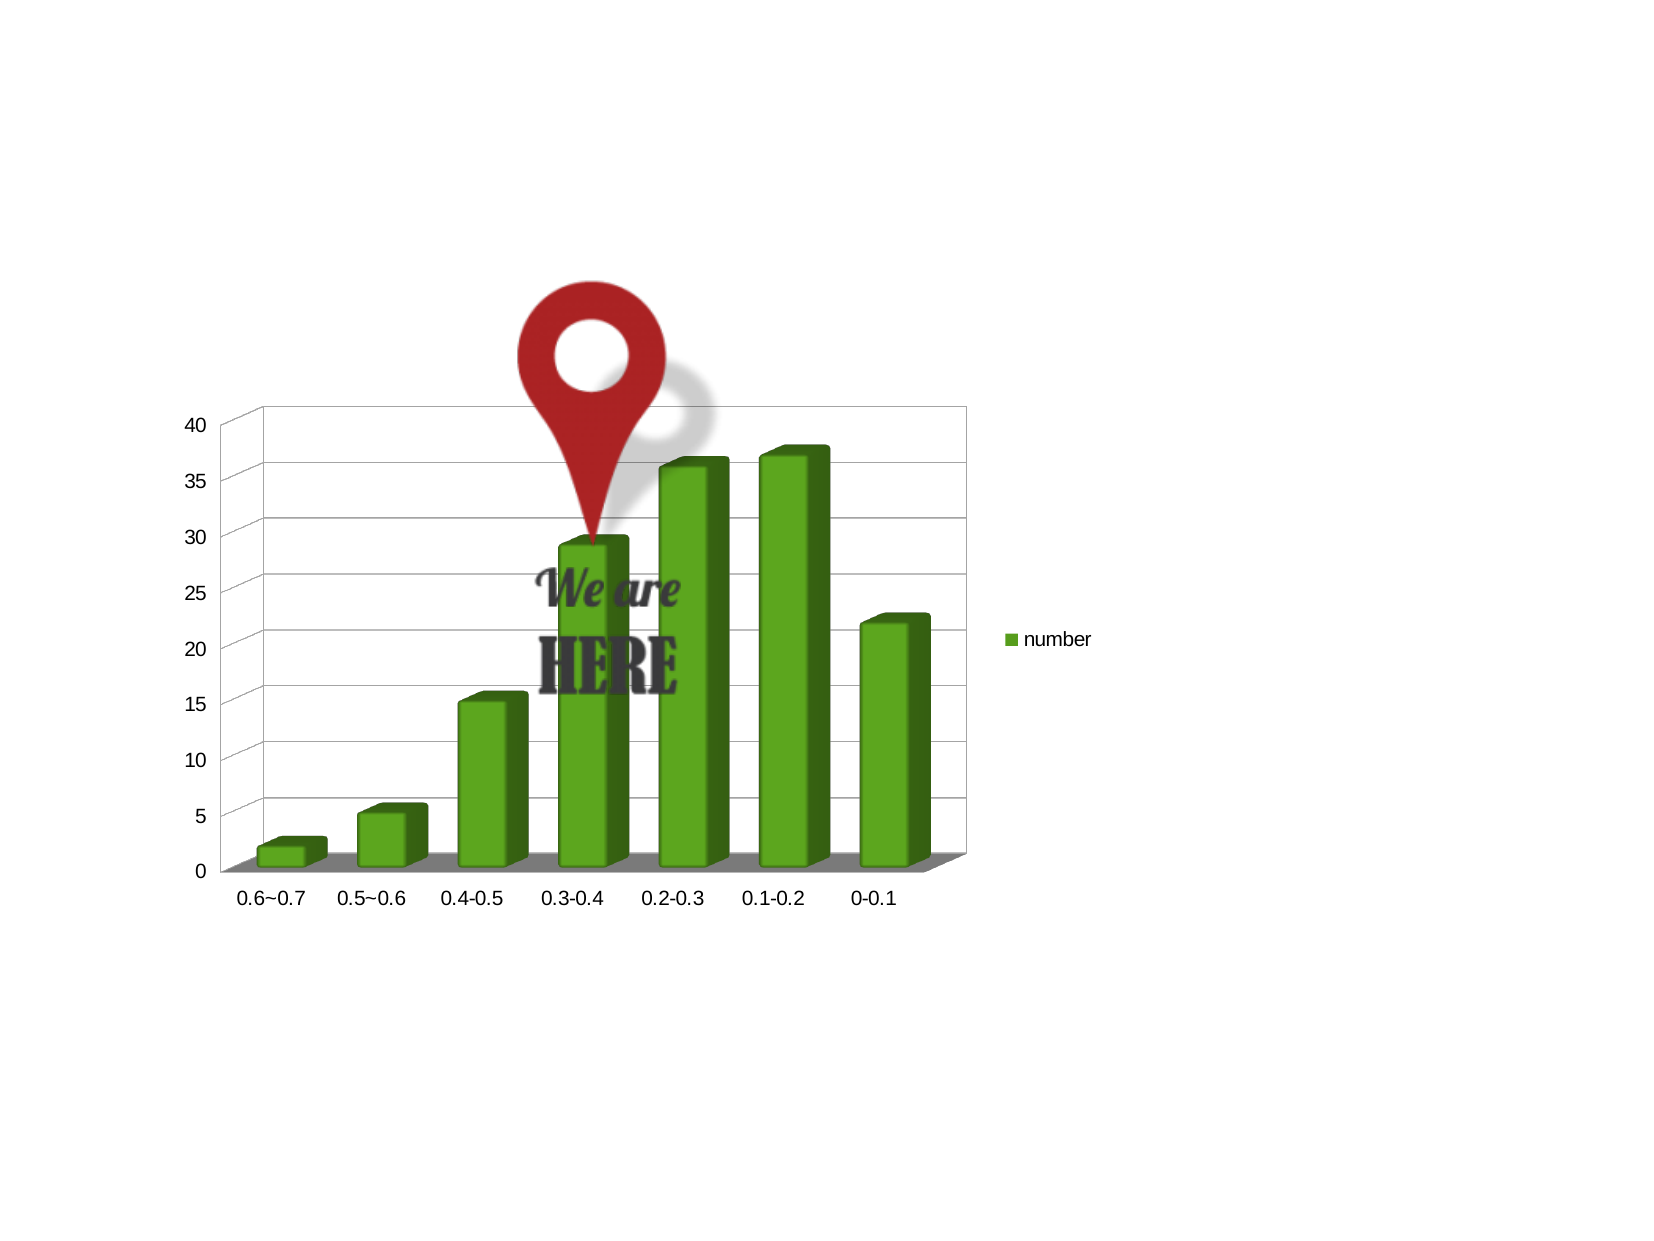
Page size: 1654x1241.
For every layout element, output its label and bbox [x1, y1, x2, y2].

chart [165, 377, 1111, 910]
picture [369, 259, 839, 729]
